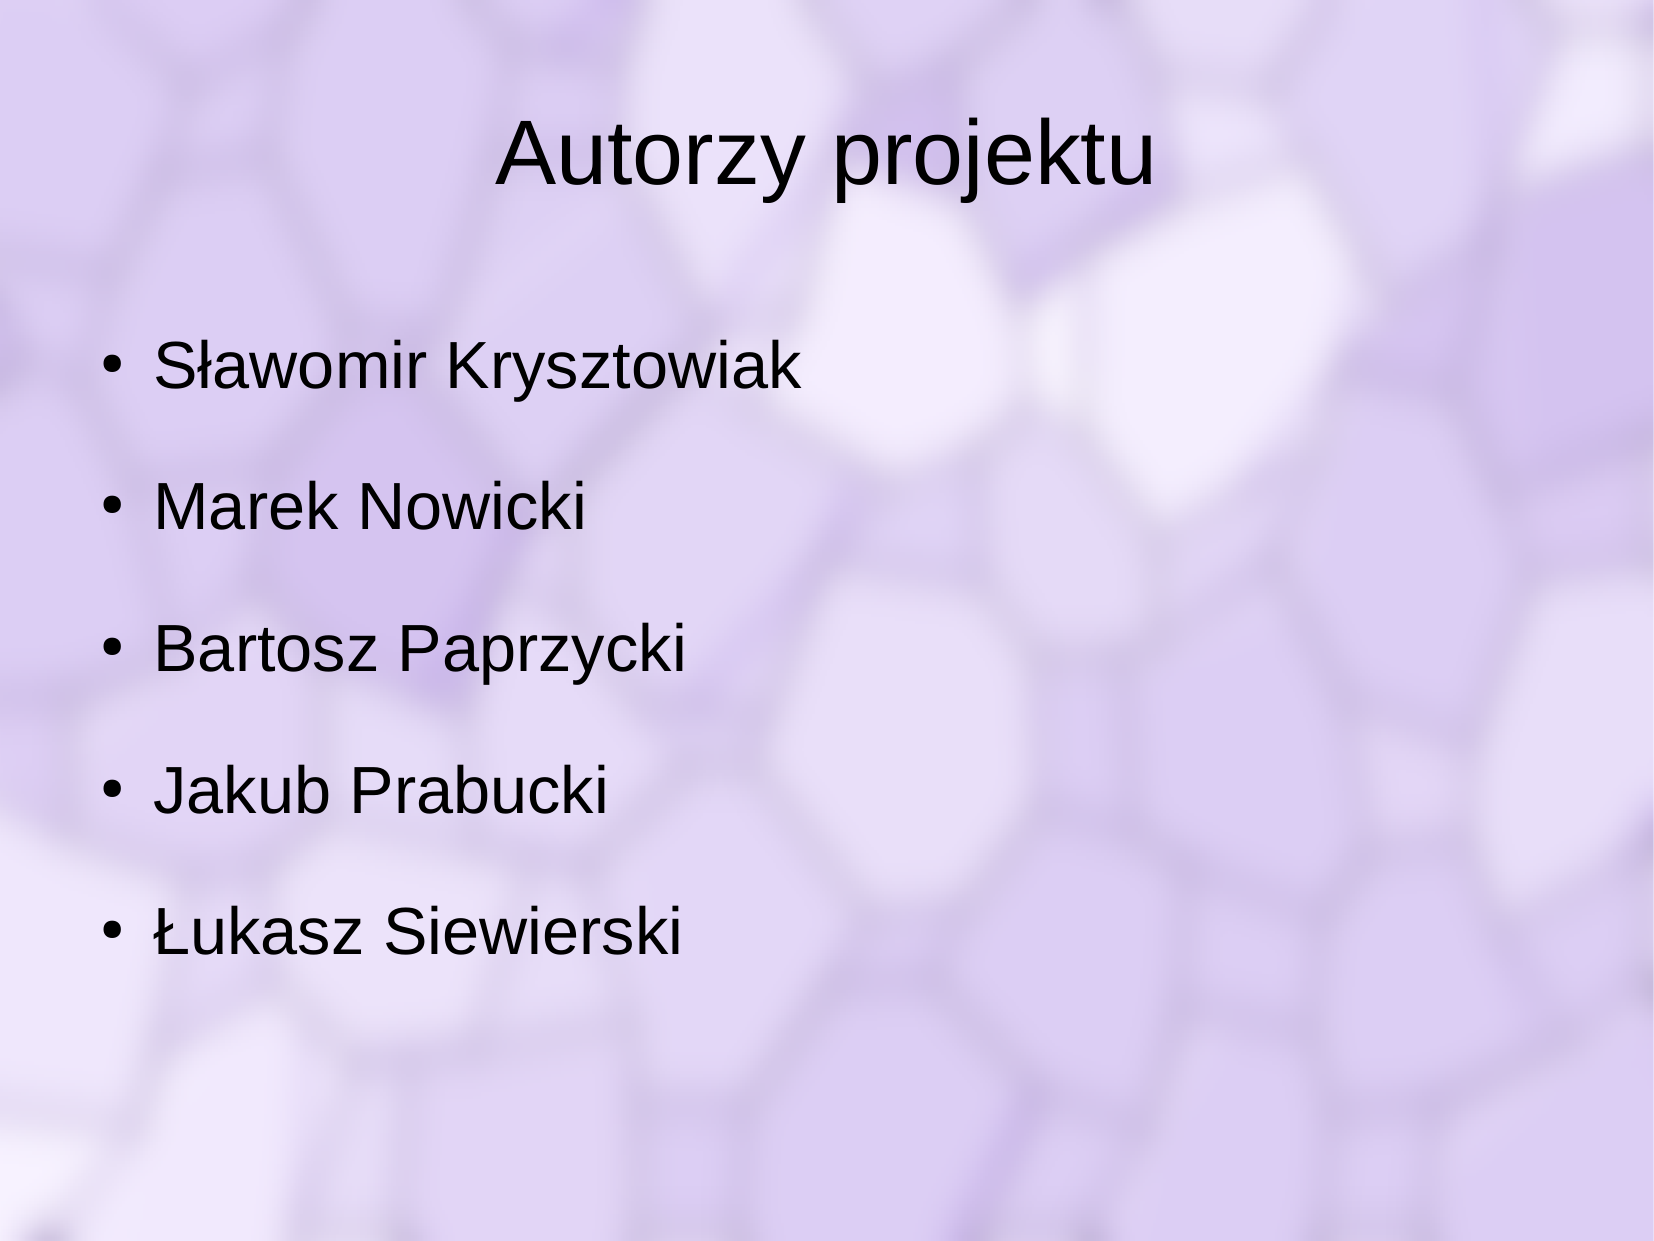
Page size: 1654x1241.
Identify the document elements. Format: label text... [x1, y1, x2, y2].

title Autorzy projektu [82, 49, 1571, 257]
list Sławomir Krysztowiak Marek Nowicki Bartosz Paprzycki Jakub Prabucki Łukasz Siewierski [82, 290, 1571, 1109]
picture [0, 0, 1654, 1241]
